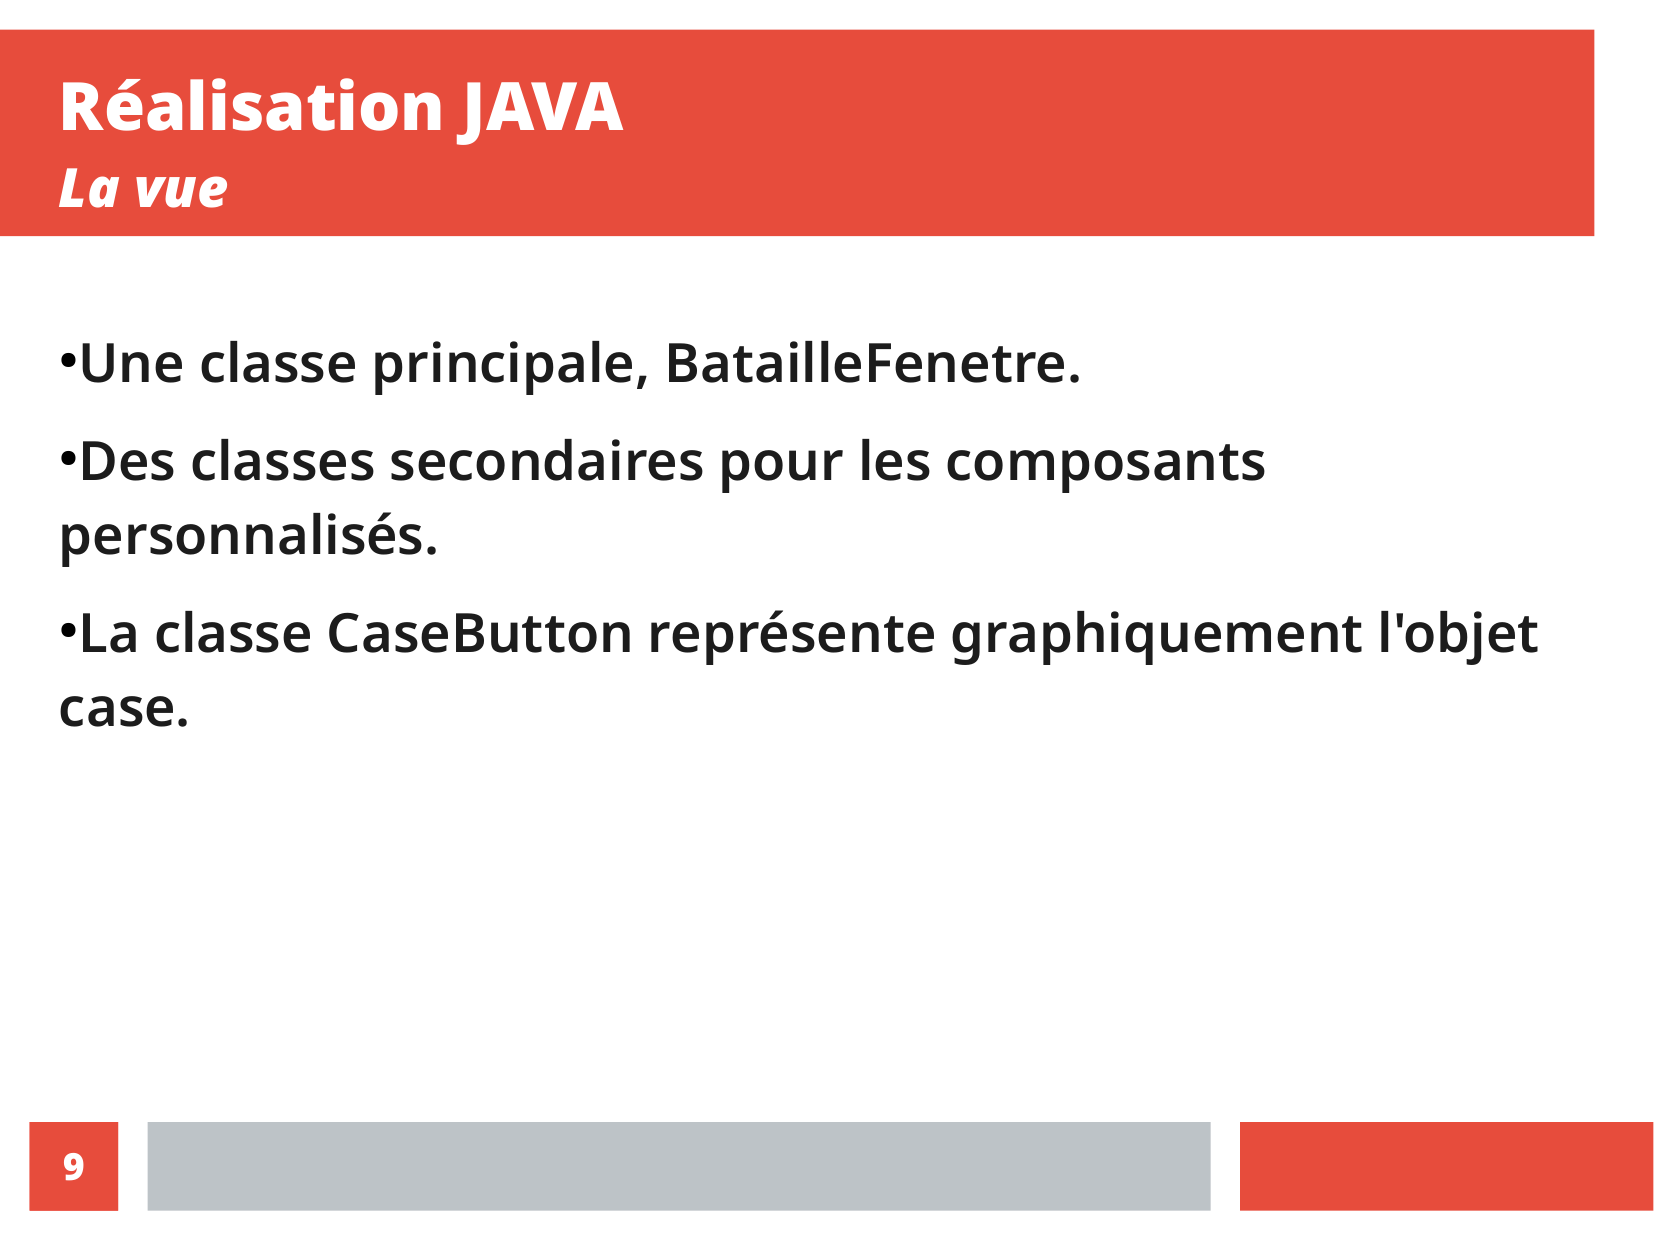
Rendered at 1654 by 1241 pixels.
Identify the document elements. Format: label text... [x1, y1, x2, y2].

list Une classe principale, BatailleFenetre. Des classes secondaires pour les composants personnalisés. La classe CaseButton représente graphiquement l'objet case. [59, 324, 1565, 1093]
title Réalisation JAVA La vue [59, 59, 1595, 207]
